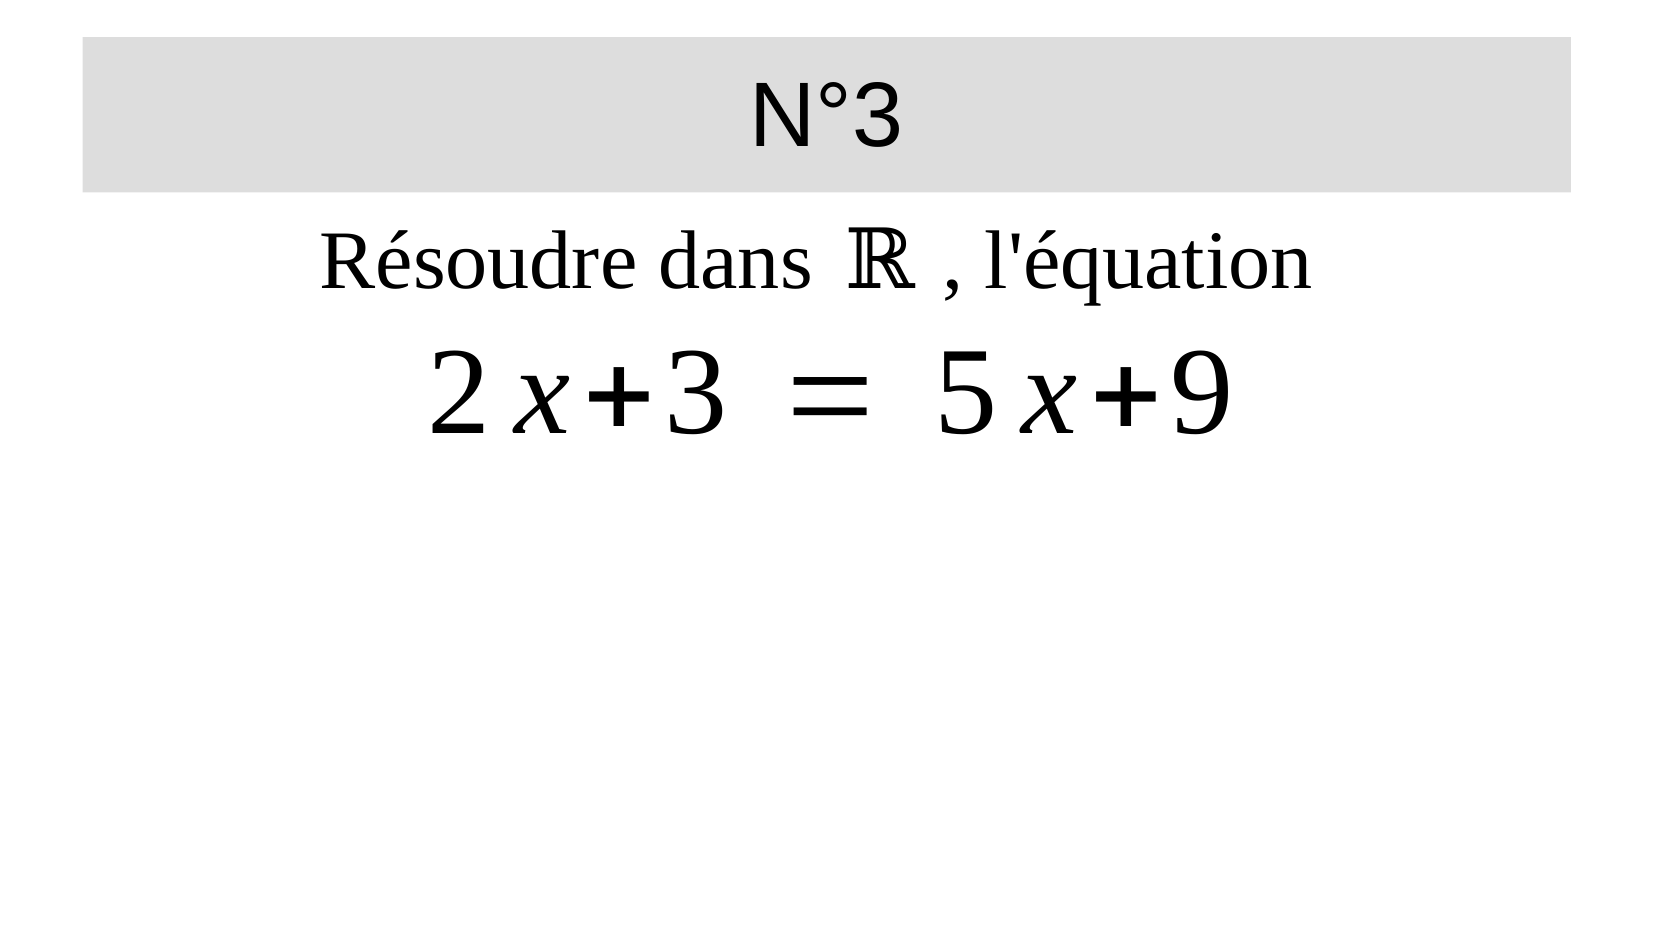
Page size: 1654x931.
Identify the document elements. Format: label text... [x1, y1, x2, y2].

chart [417, 322, 1241, 461]
chart [311, 214, 1323, 308]
title N°3 [82, 37, 1571, 193]
